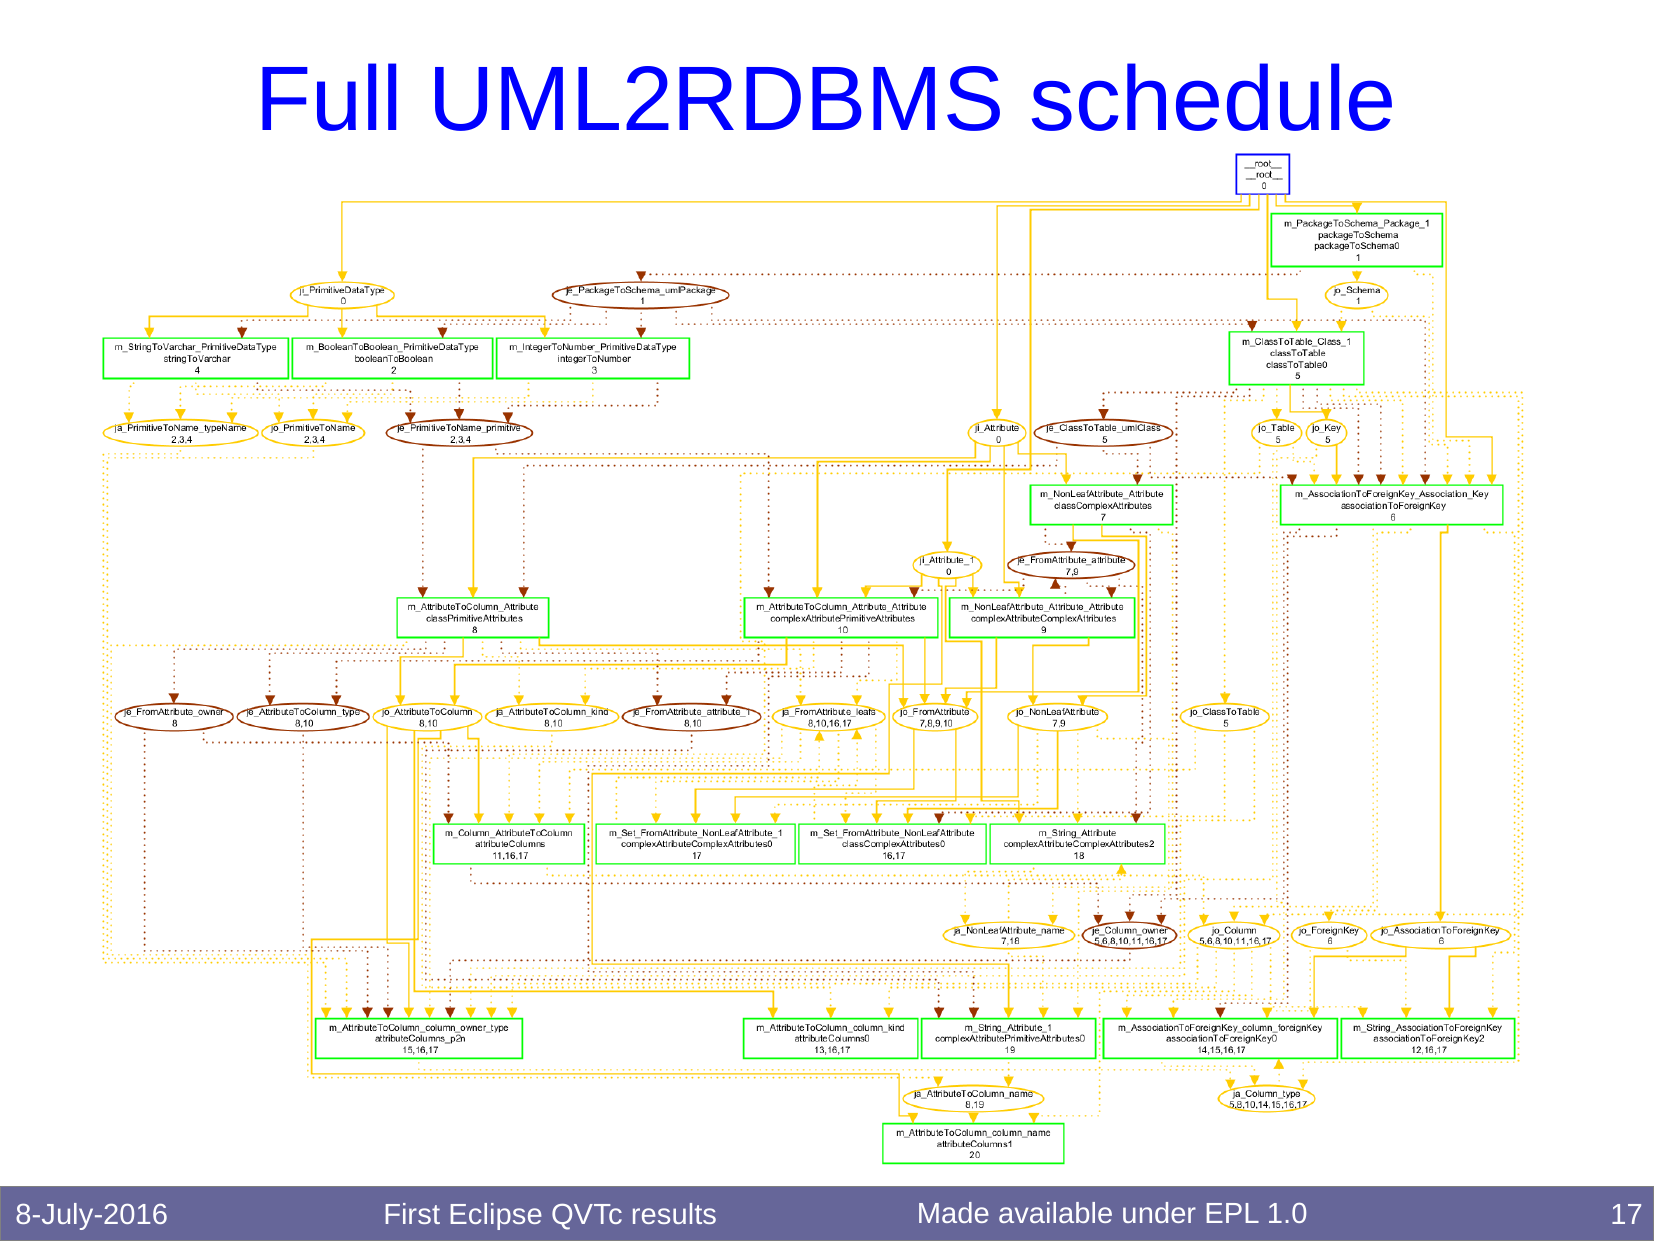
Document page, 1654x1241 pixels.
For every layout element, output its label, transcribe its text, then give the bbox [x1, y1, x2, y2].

title Full UML2RDBMS schedule [82, 47, 1571, 150]
picture [91, 142, 1534, 1175]
